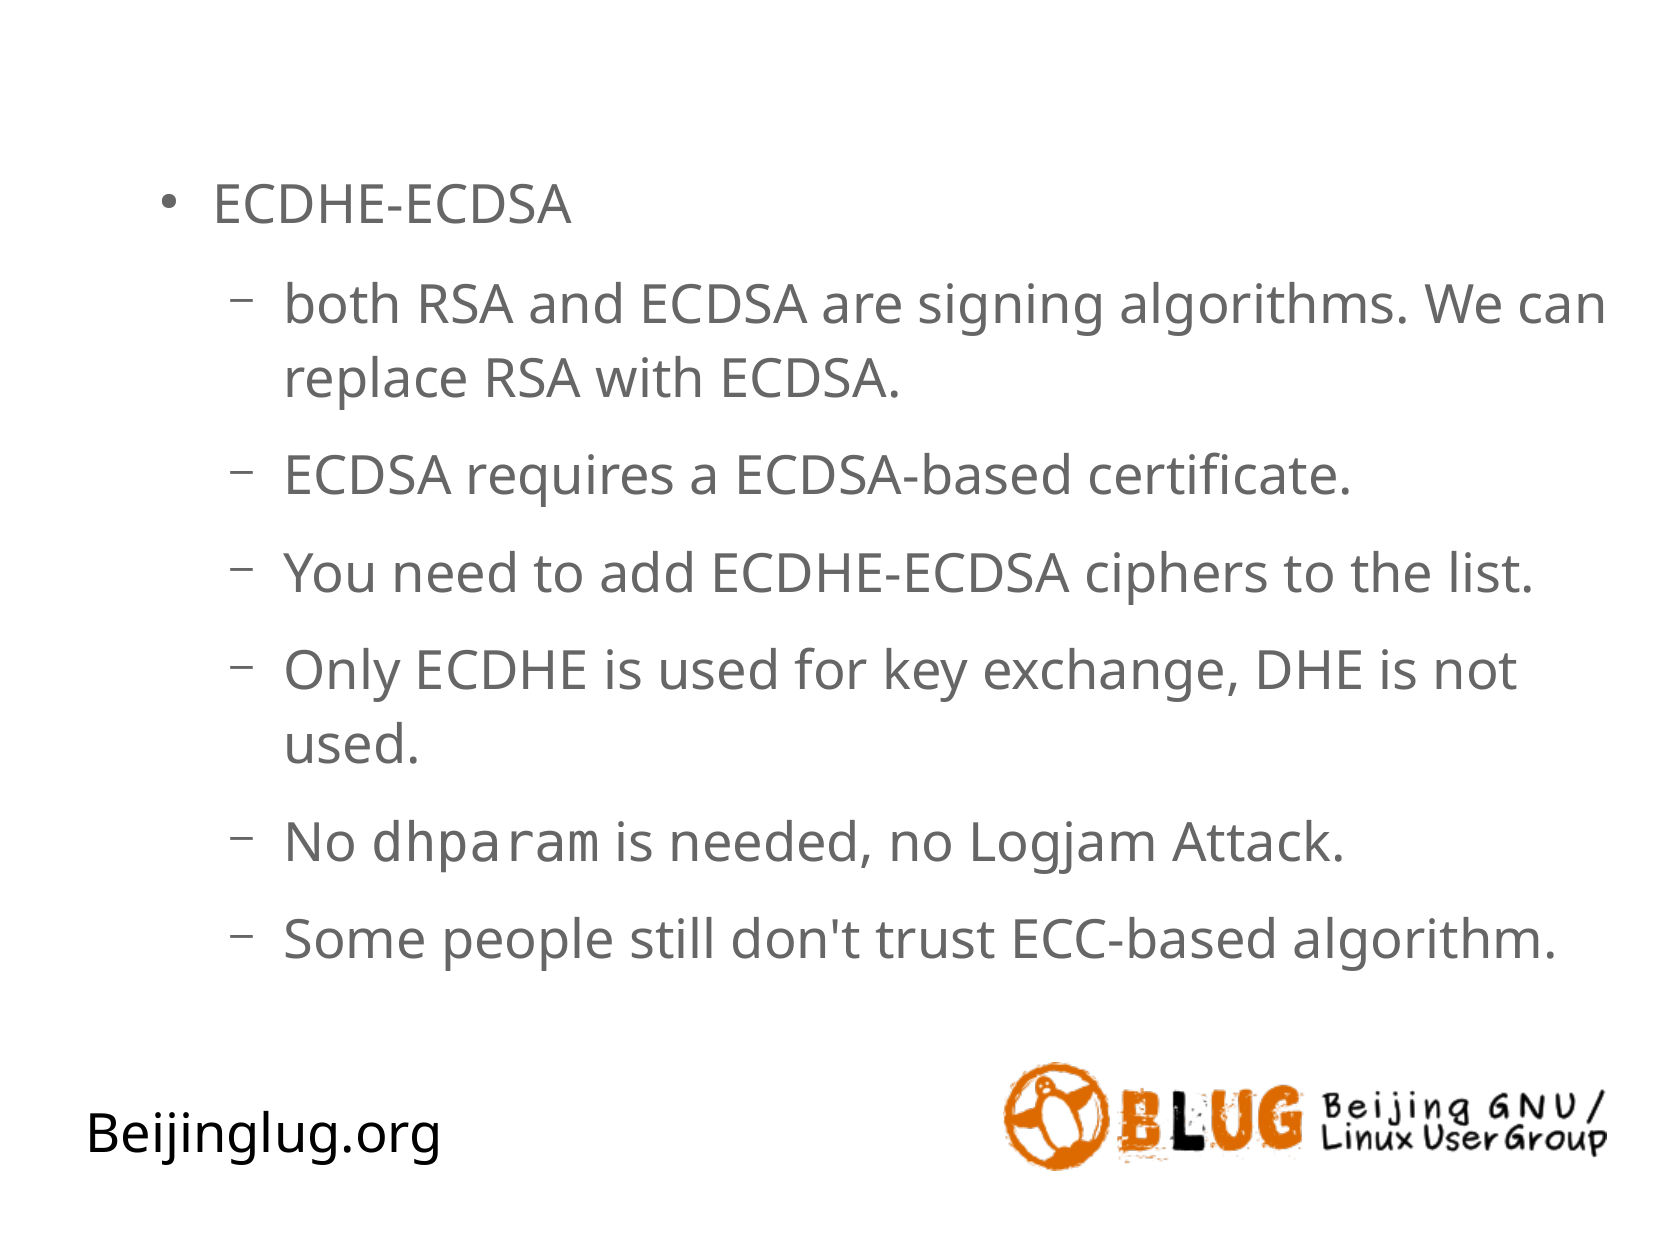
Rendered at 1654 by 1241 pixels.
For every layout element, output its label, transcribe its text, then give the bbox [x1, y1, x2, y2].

list ECDHE-ECDSA both RSA and ECDSA are signing algorithms. We can replace RSA with ECDSA. ECDSA requires a ECDSA-based certificate. You need to add ECDHE-ECDSA ciphers to the list. Only ECDHE is used for key exchange, DHE is not used. No dhparam is needed, no Logjam Attack. Some people still don't trust ECC-based algorithm. [141, 165, 1615, 1107]
picture [1003, 1107, 1607, 1171]
